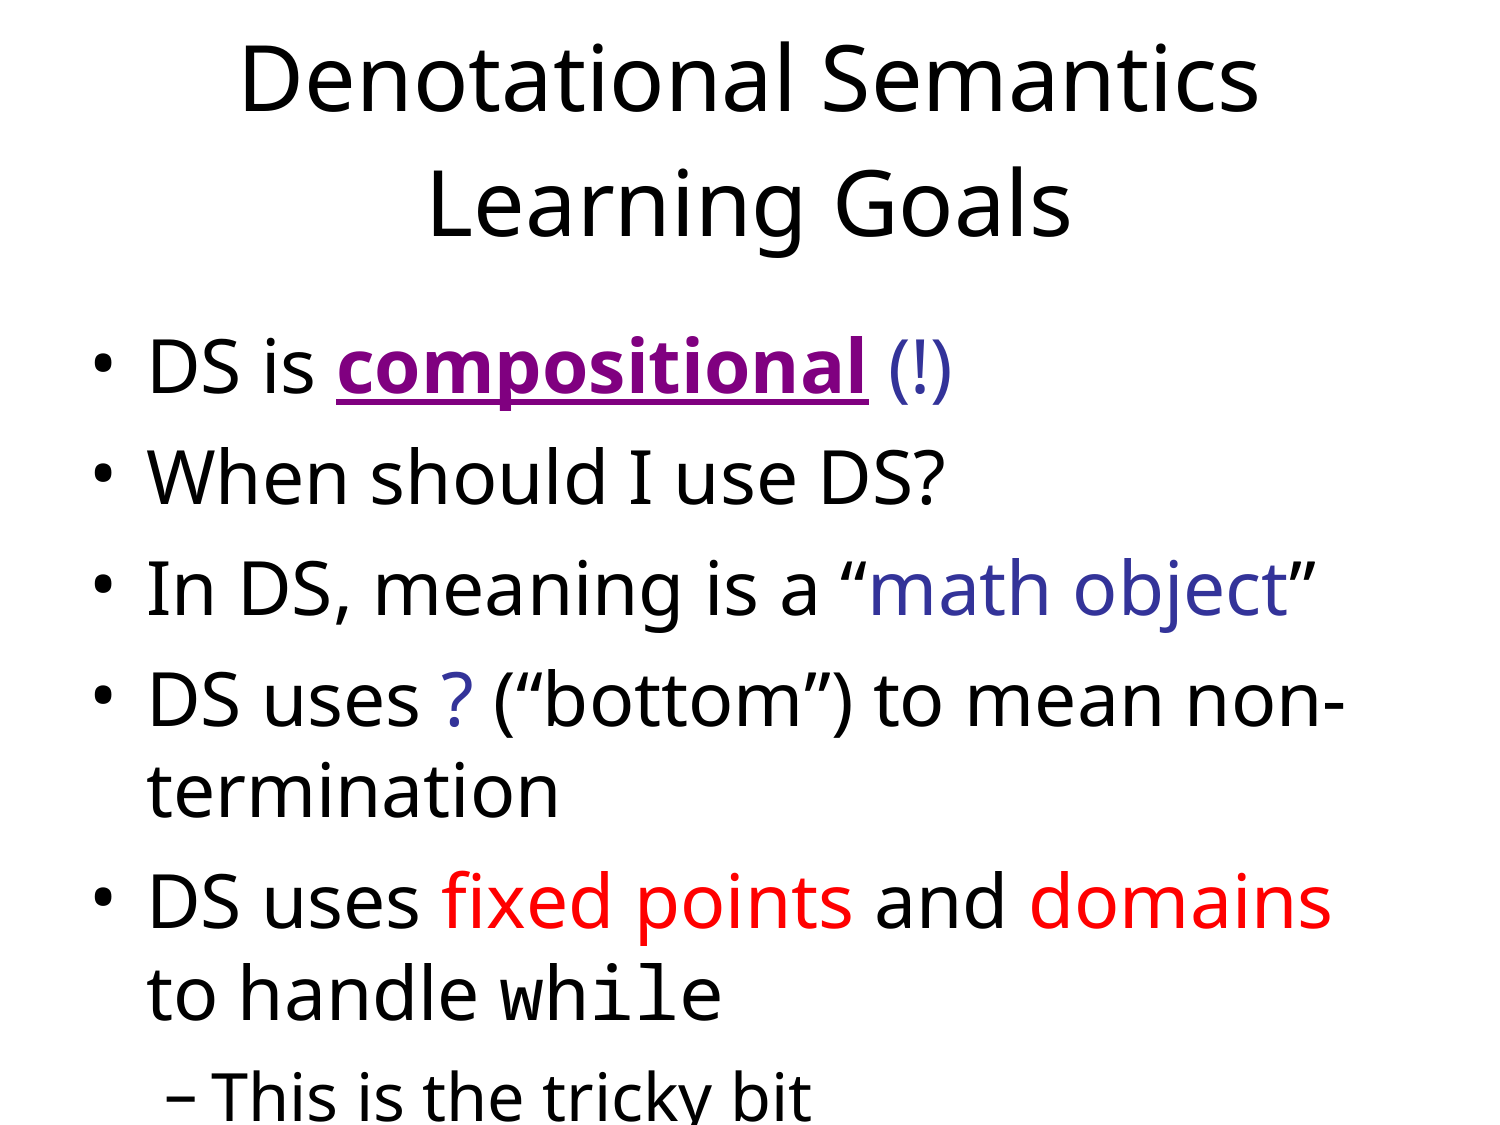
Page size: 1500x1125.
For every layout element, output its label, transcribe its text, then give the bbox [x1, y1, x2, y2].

title Denotational Semantics Learning Goals [75, 24, 1426, 254]
list DS is compositional (!) When should I use DS? In DS, meaning is a “math object” DS uses ? (“bottom”) to mean non-termination DS uses fixed points and domains to handle while This is the tricky bit [75, 312, 1426, 1056]
